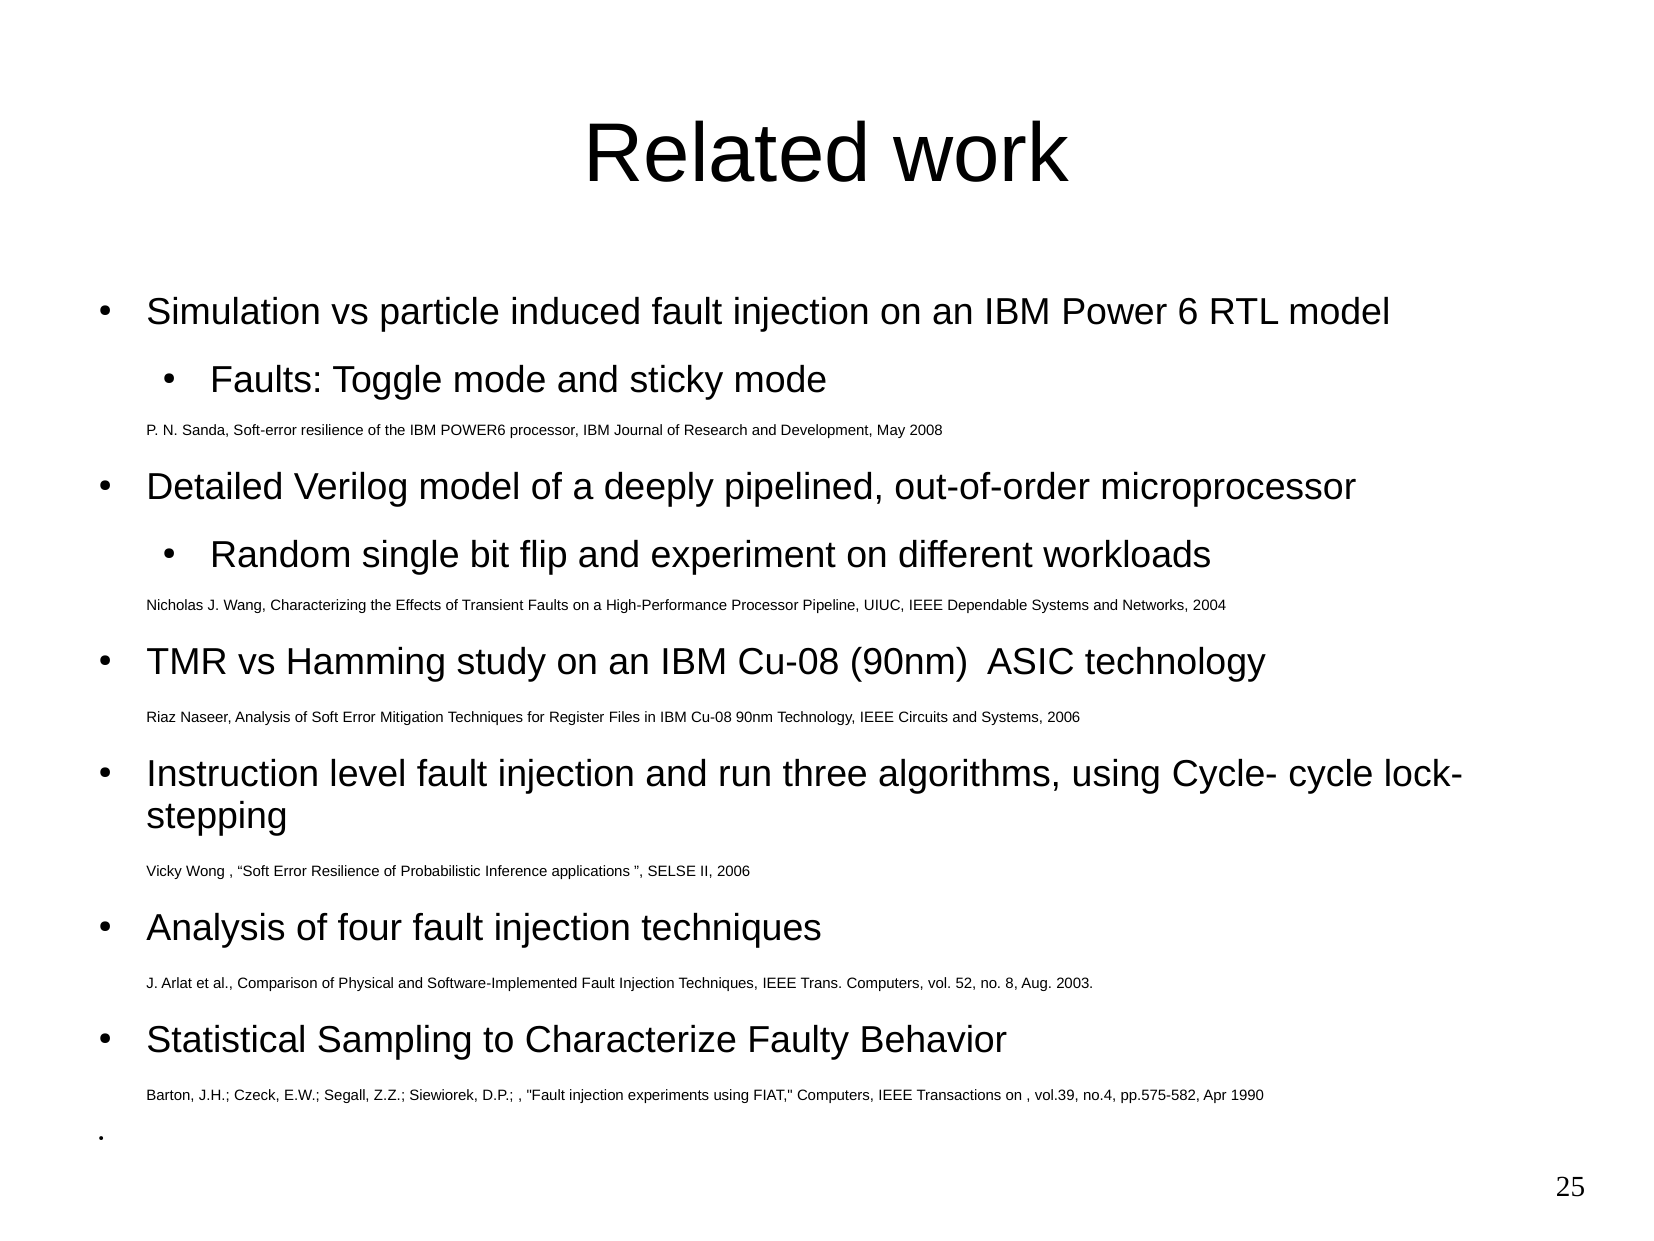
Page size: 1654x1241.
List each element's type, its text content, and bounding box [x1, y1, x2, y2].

title Related work [82, 49, 1571, 257]
list Simulation vs particle induced fault injection on an IBM Power 6 RTL model Faults: Toggle mode and sticky mode P. N. Sanda, Soft-error resilience of the IBM POWER6 processor, IBM Journal of Research and Development, May 2008 Detailed Verilog model of a deeply pipelined, out-of-order microprocessor Random single bit flip and experiment on different workloads Nicholas J. Wang, Characterizing the Effects of Transient Faults on a High-Performance Processor Pipeline, UIUC, IEEE Dependable Systems and Networks, 2004 TMR vs Hamming study on an IBM Cu-08 (90nm) ASIC technology Riaz Naseer, Analysis of Soft Error Mitigation Techniques for Register Files in IBM Cu-08 90nm Technology, IEEE Circuits and Systems, 2006 Instruction level fault injection and run three algorithms, using Cycle- cycle lock-stepping Vicky Wong , “Soft Error Resilience of Probabilistic Inference applications ”, SELSE II, 2006 Analysis of four fault injection techniques J. Arlat et al., Comparison of Physical and Software-Implemented Fault Injection Techniques, IEEE Trans. Computers, vol. 52, no. 8, Aug. 2003. Statistical Sampling to Characterize Faulty Behavior Barton, J.H.; Czeck, E.W.; Segall, Z.Z.; Siewiorek, D.P.; , "Fault injection experiments using FIAT," Computers, IEEE Transactions on , vol.39, no.4, pp.575-582, Apr 1990 [82, 290, 1571, 1109]
